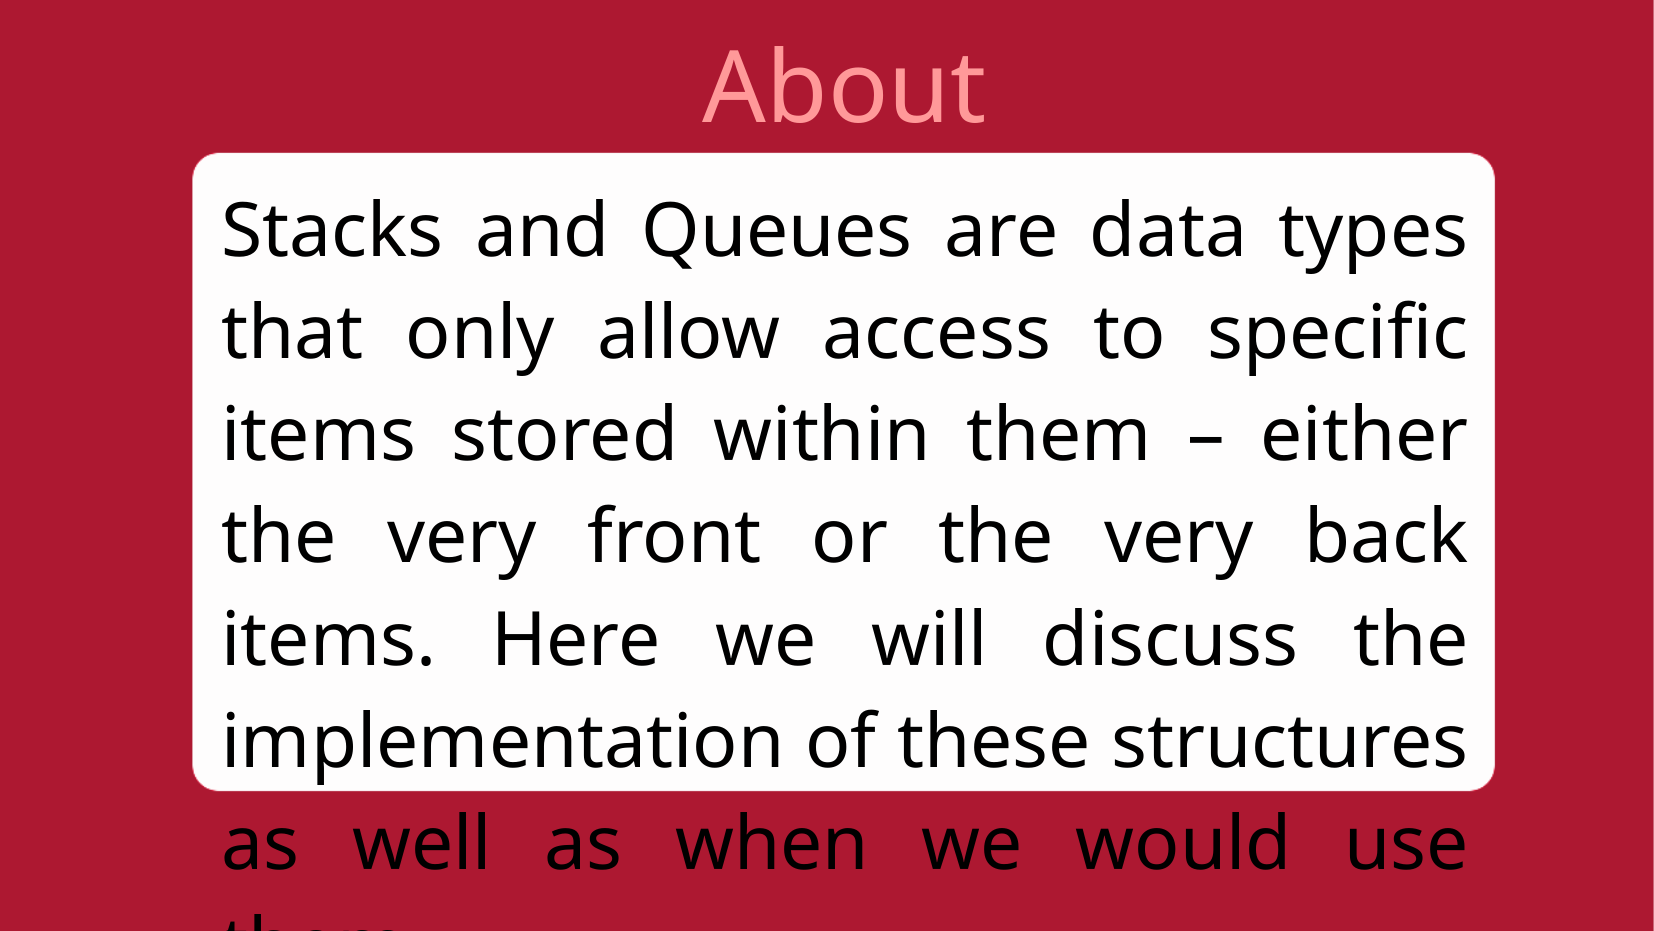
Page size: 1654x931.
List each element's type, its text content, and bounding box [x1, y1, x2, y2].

text_box Stacks and Queues are data types that only allow access to specific items stored within them – either the very front or the very back items. Here we will discuss the implementation of these structures as well as when we would use them. [221, 175, 1470, 766]
title About [193, 19, 1496, 148]
picture [0, 0, 1654, 931]
